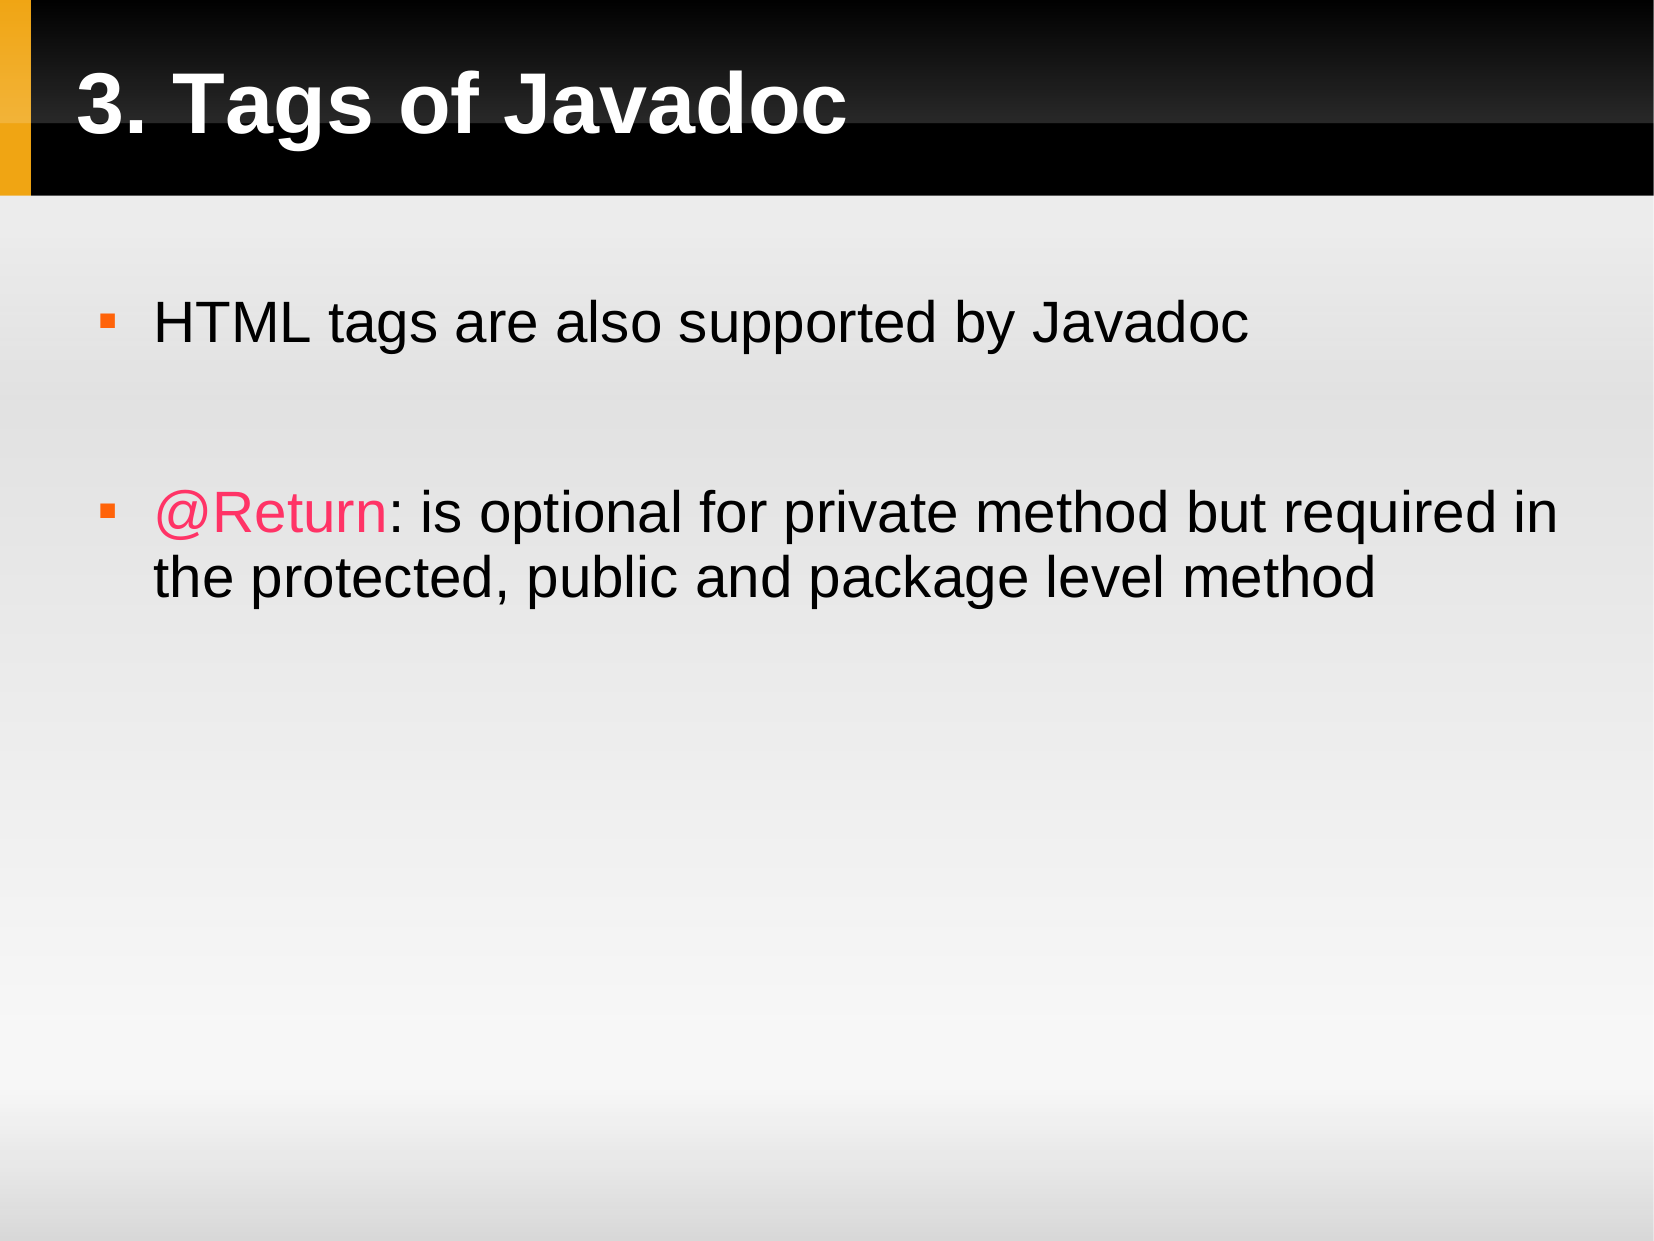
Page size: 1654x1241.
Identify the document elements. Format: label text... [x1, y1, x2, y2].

picture [0, 0, 1654, 1241]
list HTML tags are also supported by Javadoc @Return: is optional for private method but required in the protected, public and package level method [82, 290, 1571, 1109]
title 3. Tags of Javadoc [76, 0, 1565, 208]
